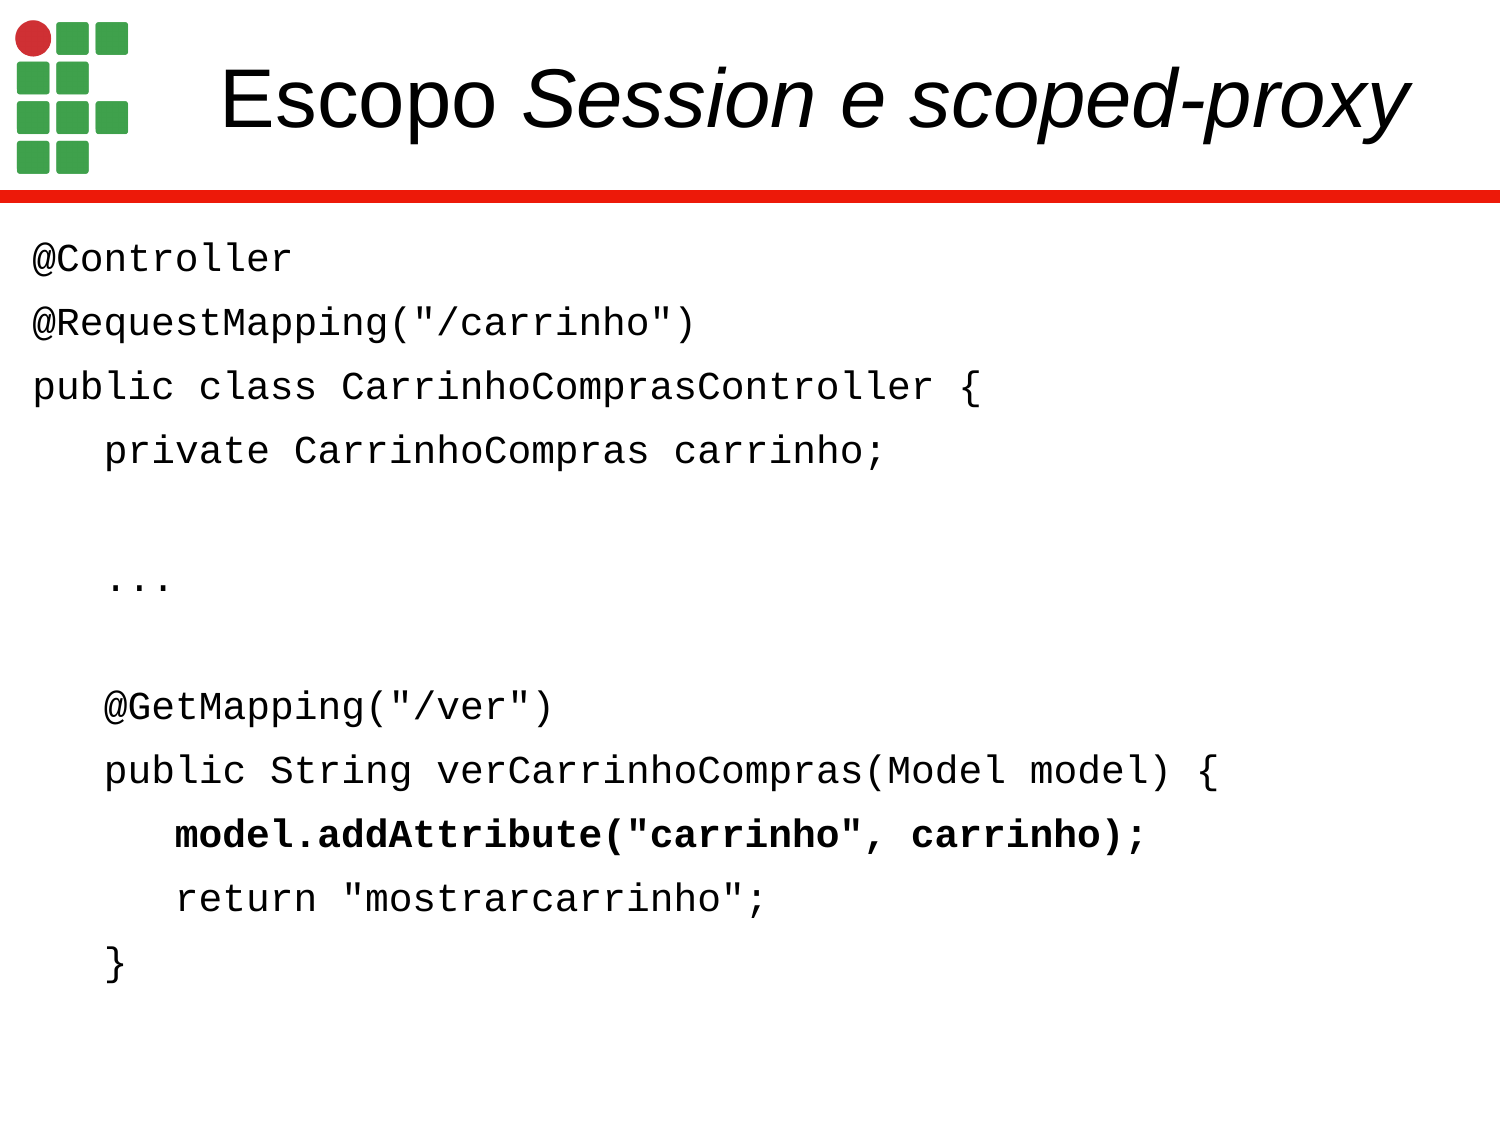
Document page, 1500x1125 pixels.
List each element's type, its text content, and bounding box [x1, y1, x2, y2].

title Escopo Session e scoped-proxy [153, 0, 1477, 202]
picture [14, 16, 130, 178]
list @Controller @RequestMapping("/carrinho") public class CarrinhoComprasController { private CarrinhoCompras carrinho; ... @GetMapping("/ver") public String verCarrinhoCompras(Model model) { model.addAttribute("carrinho", carrinho); return "mostrarcarrinho"; } [17, 224, 1489, 1090]
